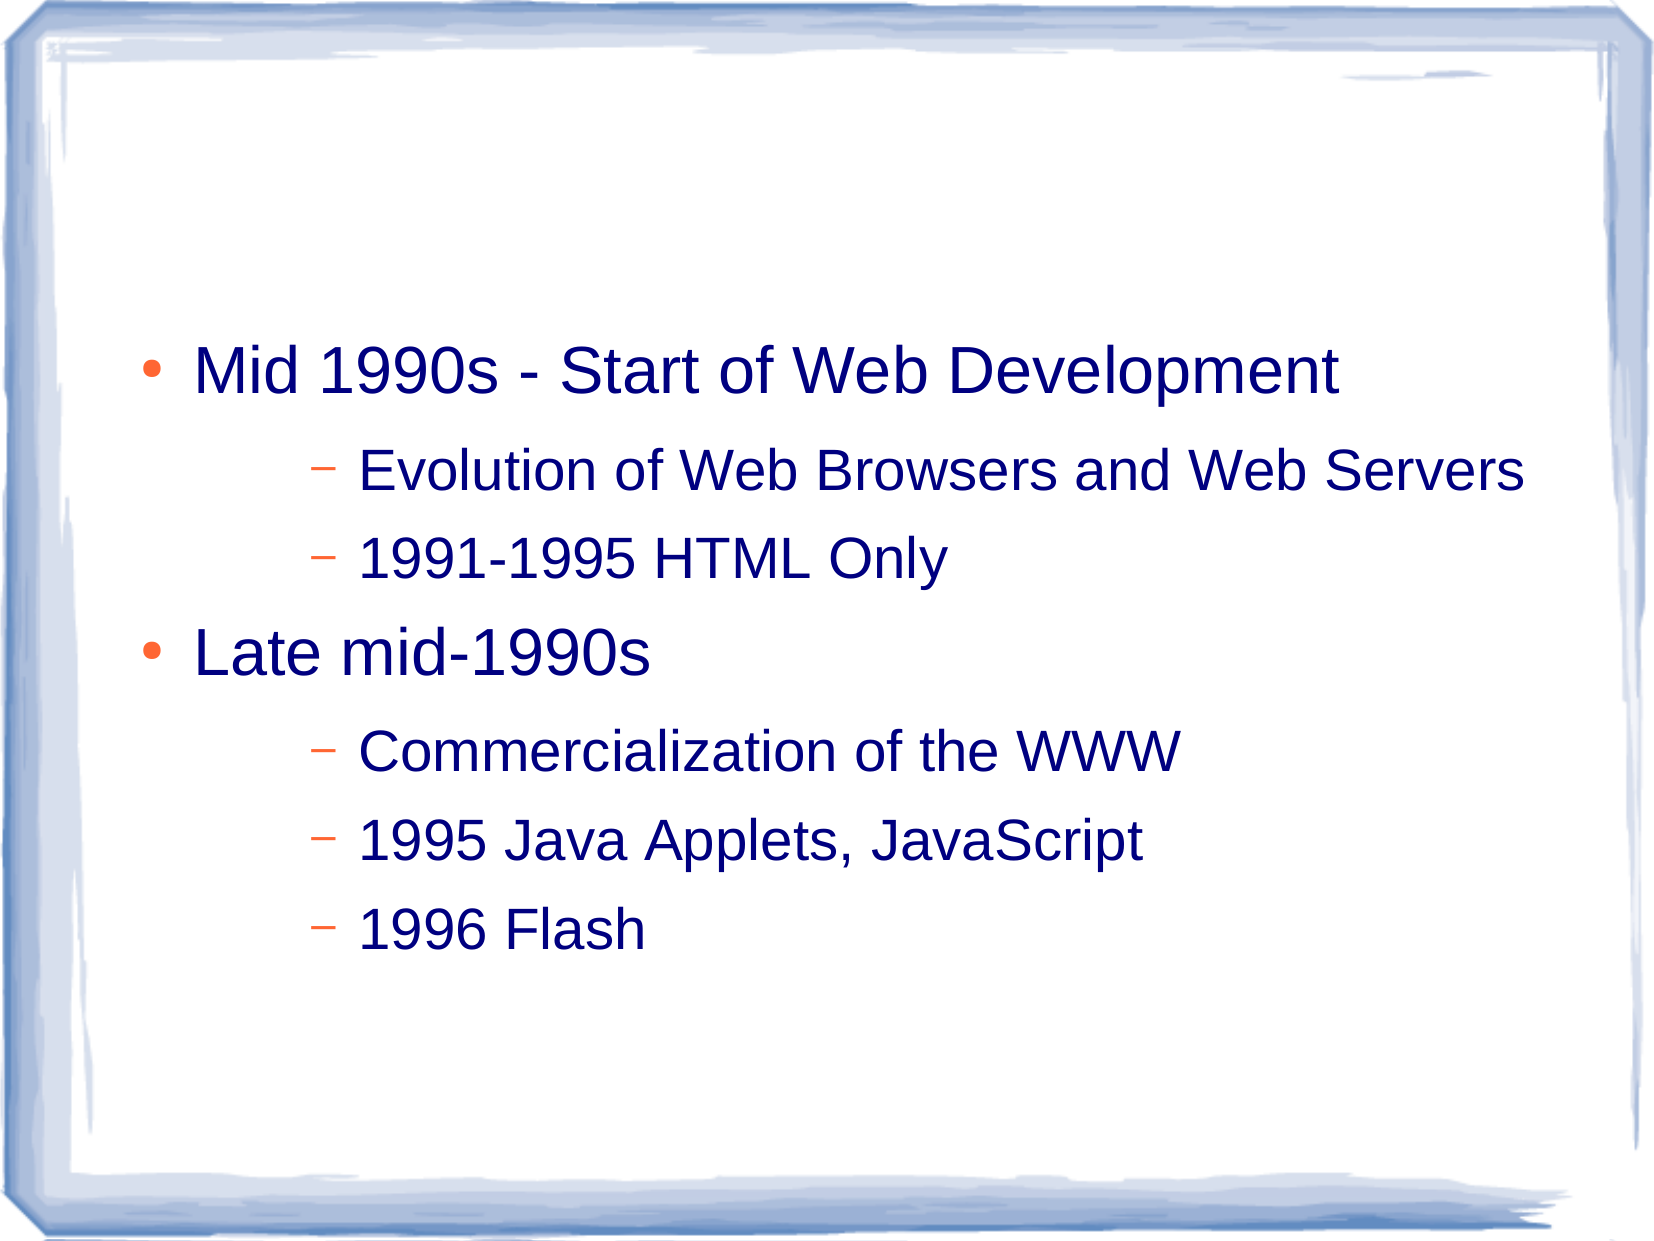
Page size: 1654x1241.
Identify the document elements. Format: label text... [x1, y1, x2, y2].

list Mid 1990s - Start of Web Development Evolution of Web Browsers and Web Servers 1991-1995 HTML Only Late mid-1990s Commercialization of the WWW 1995 Java Applets, JavaScript 1996 Flash [122, 333, 1576, 1013]
picture [0, 0, 1654, 1241]
